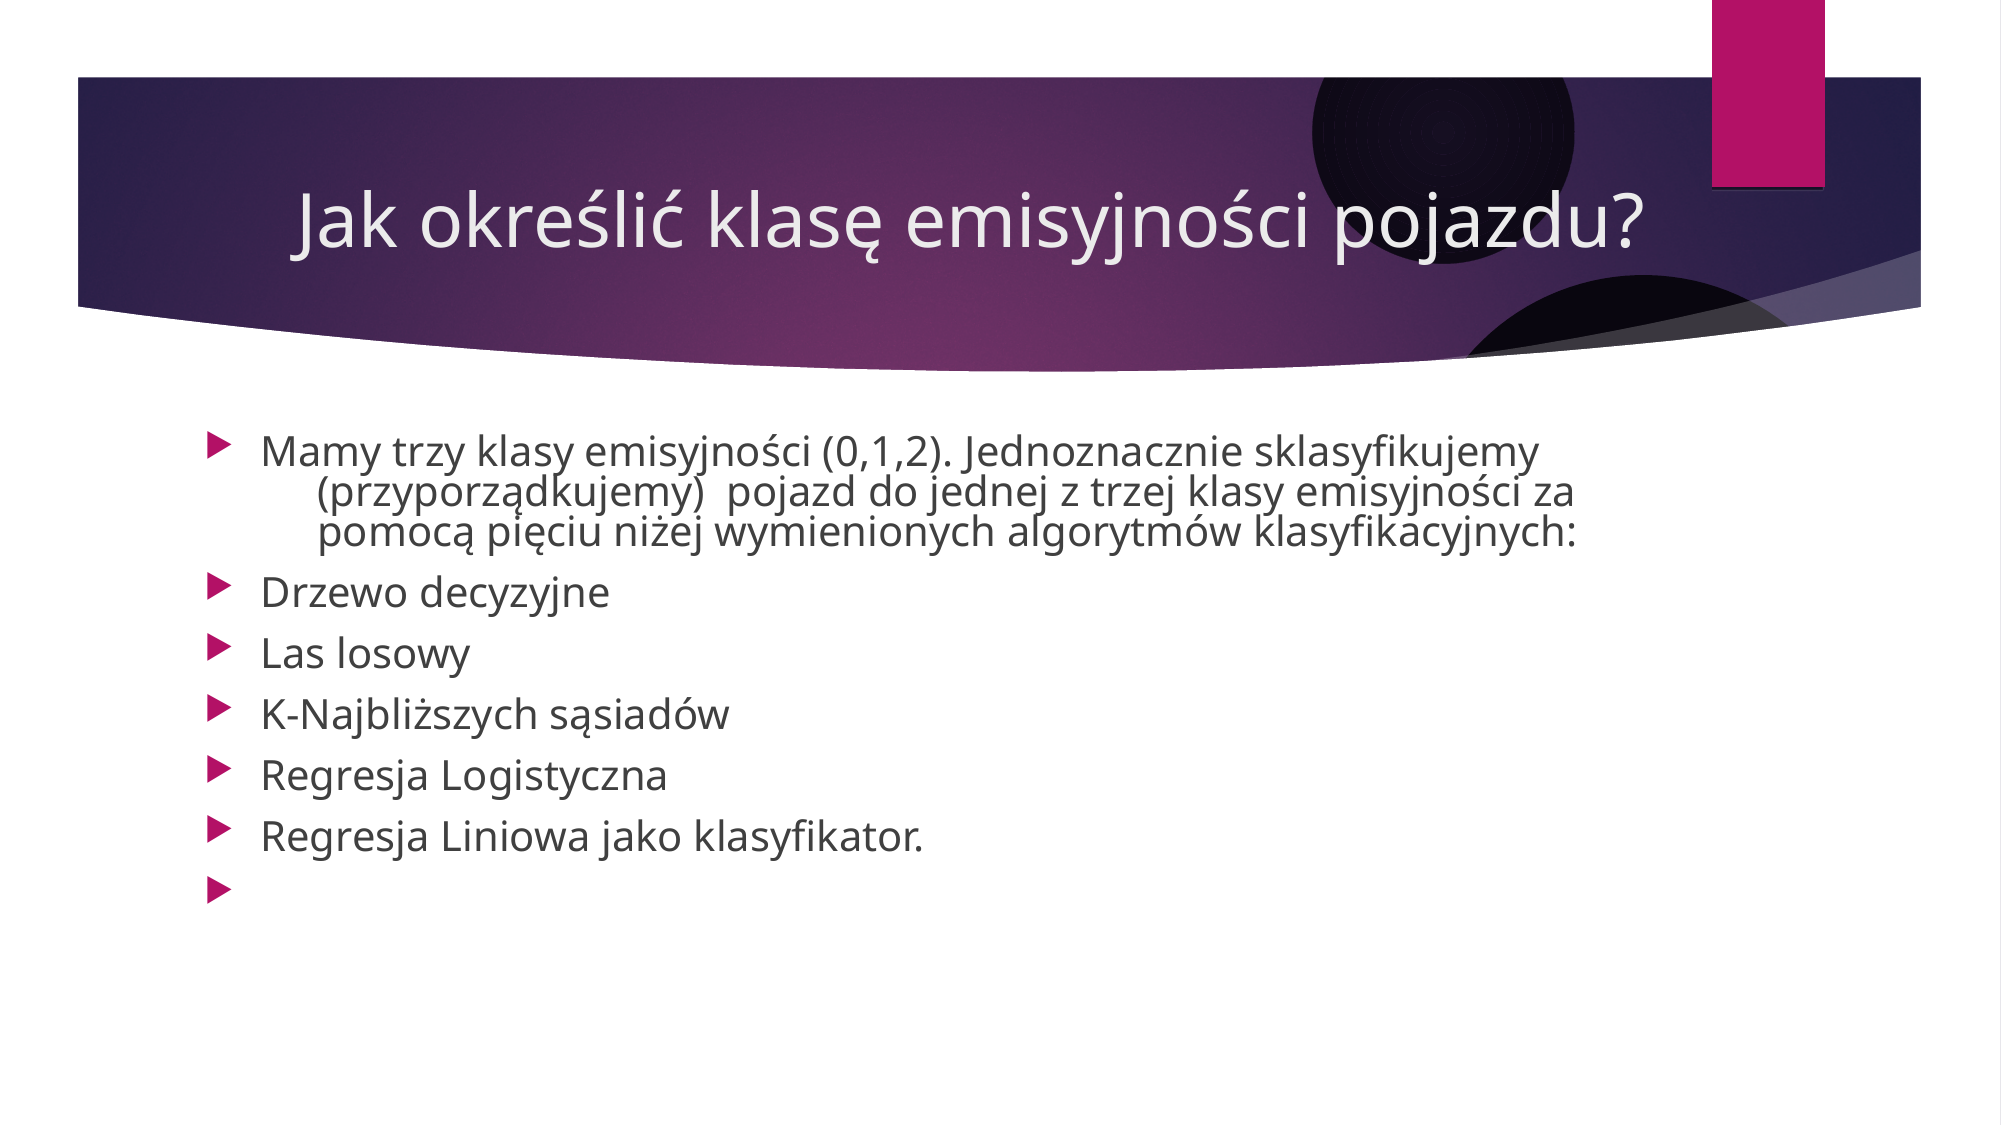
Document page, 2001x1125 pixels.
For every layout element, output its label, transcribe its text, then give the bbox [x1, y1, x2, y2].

list Mamy trzy klasy emisyjności (0,1,2). Jednoznacznie sklasyfikujemy (przyporządkujemy) pojazd do jednej z trzej klasy emisyjności za pomocą pięciu niżej wymienionych algorytmów klasyfikacyjnych: Drzewo decyzyjne Las losowy K-Najbliższych sąsiadów Regresja Logistyczna Regresja Liniowa jako klasyfikator. [189, 427, 1638, 988]
title Jak określić klasę emisyjności pojazdu? [281, 159, 1719, 276]
